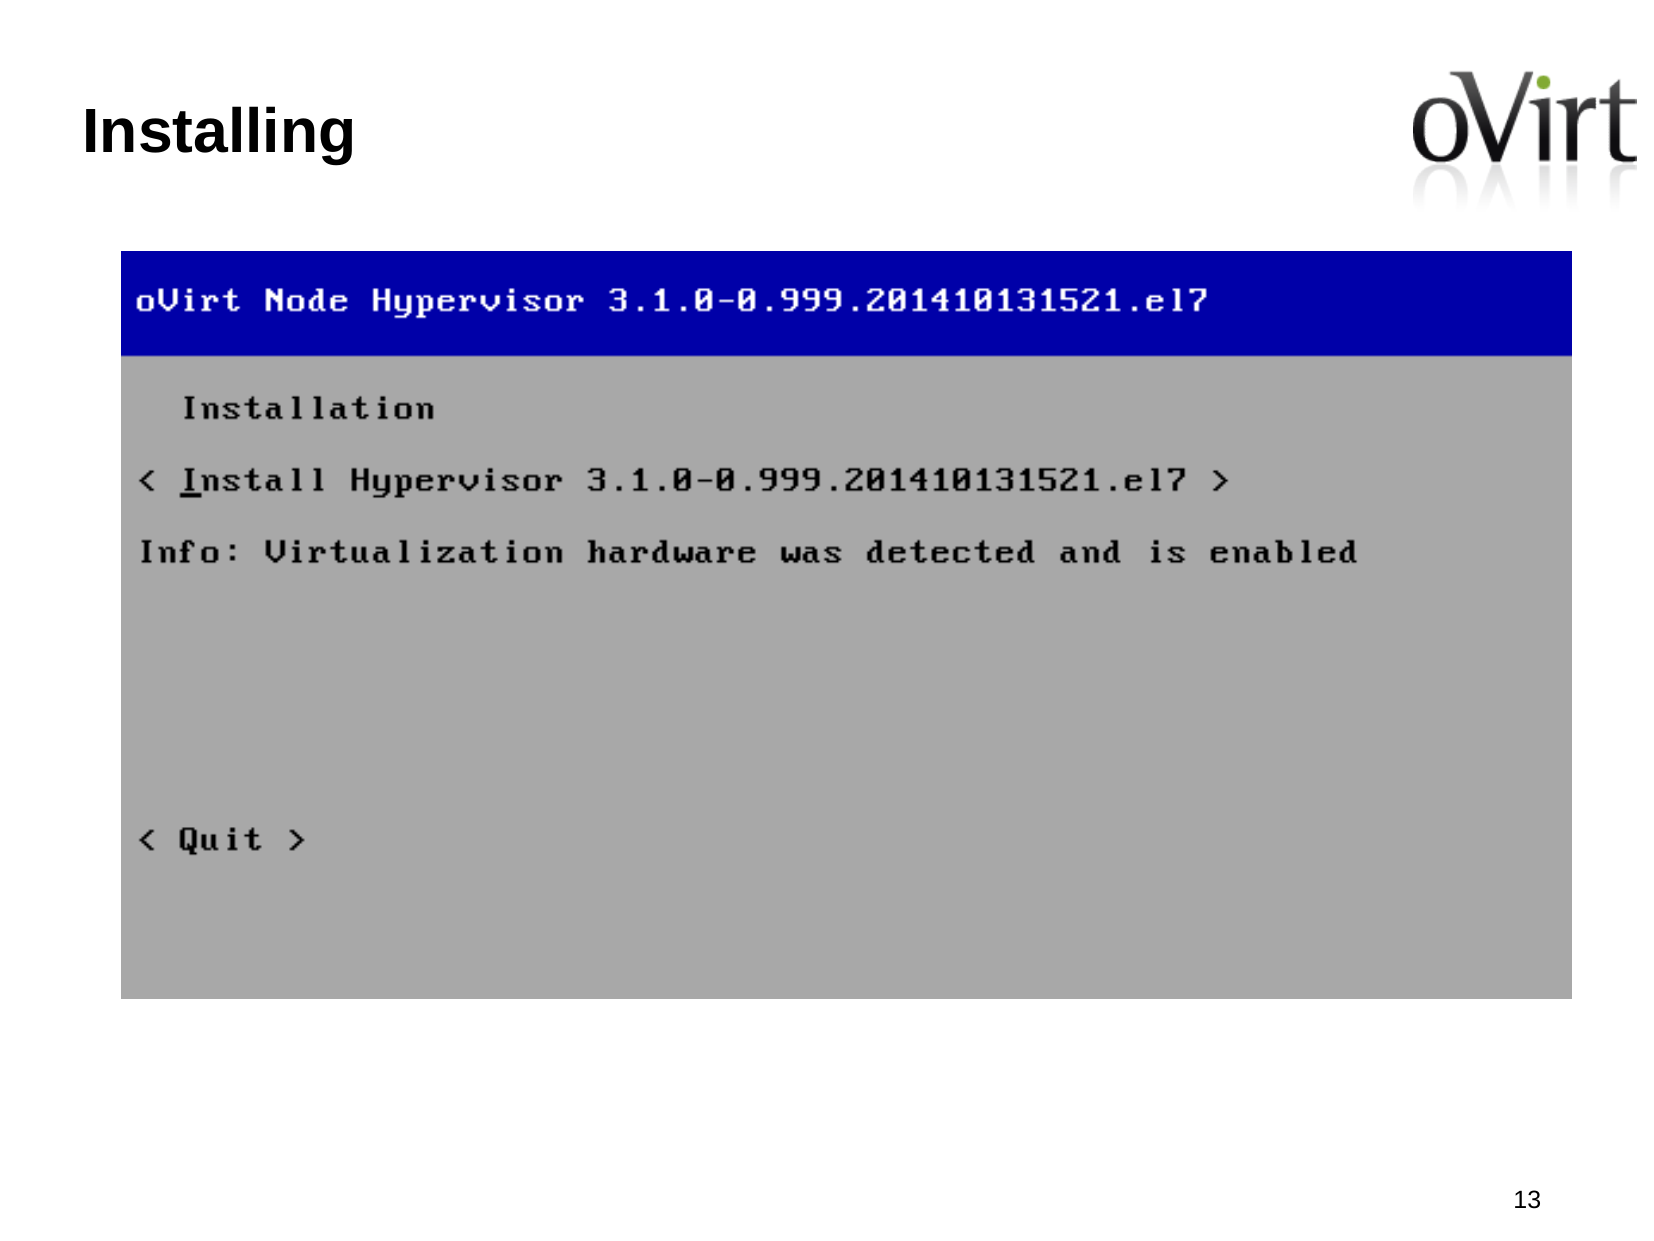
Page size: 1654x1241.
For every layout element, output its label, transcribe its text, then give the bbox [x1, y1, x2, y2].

title Installing [82, 37, 1303, 226]
picture [1413, 63, 1637, 212]
picture [121, 251, 1572, 999]
